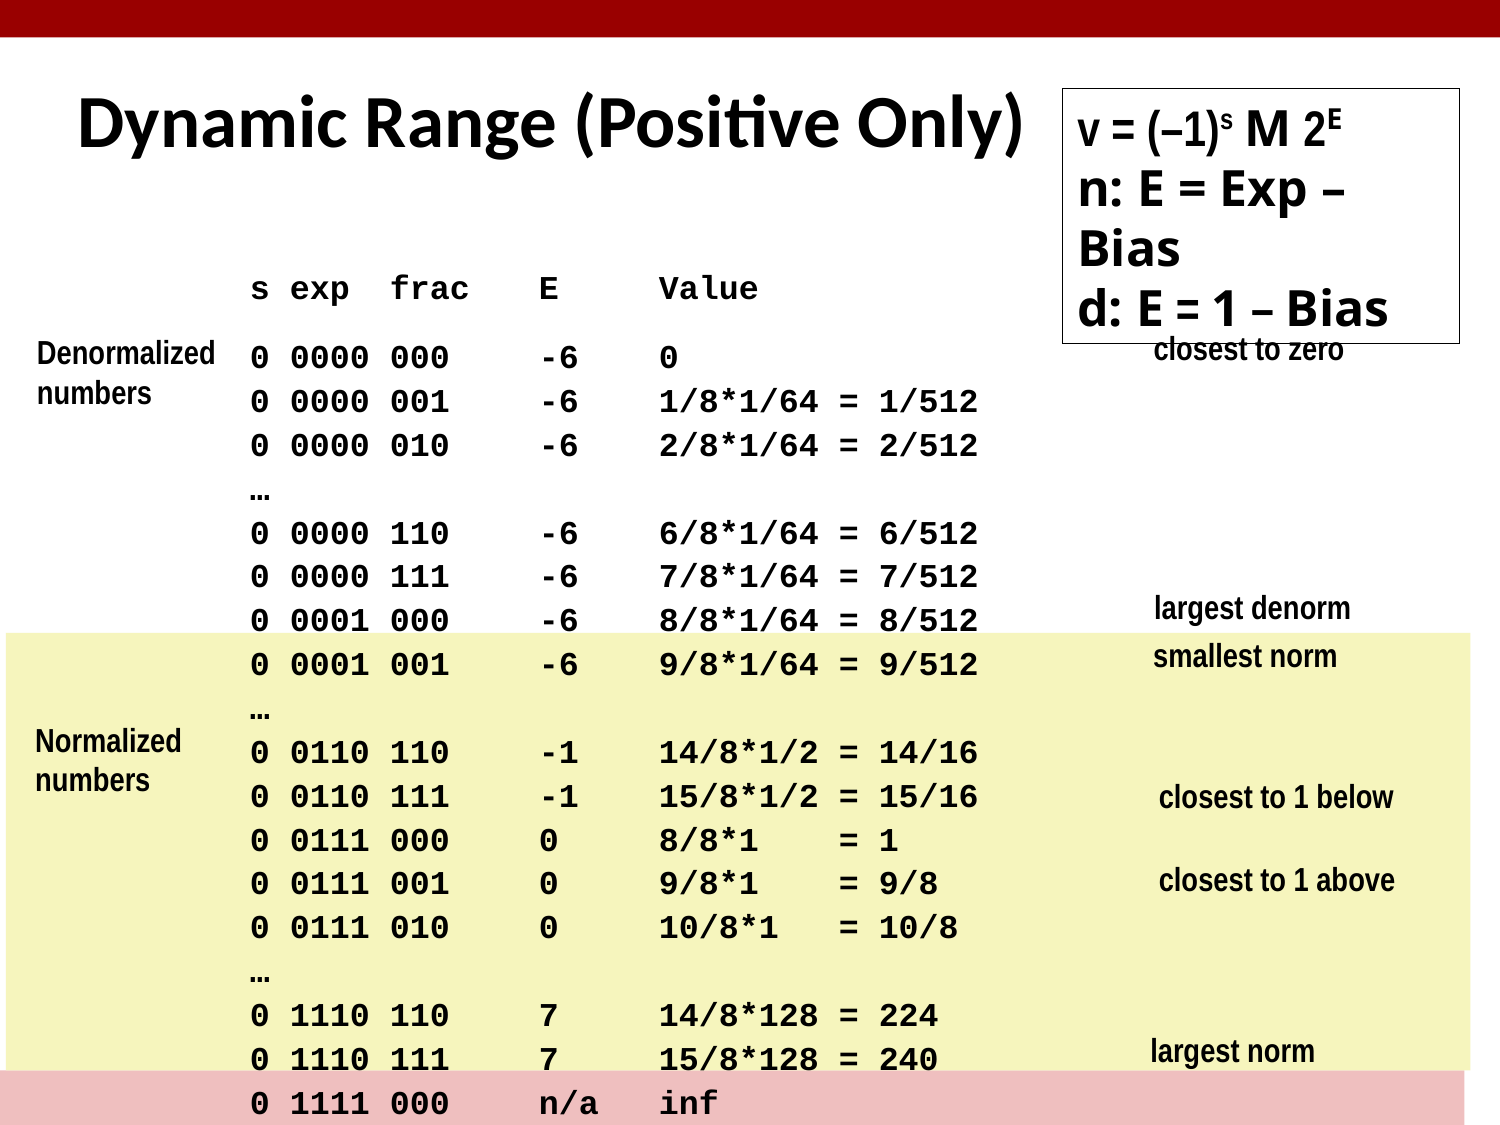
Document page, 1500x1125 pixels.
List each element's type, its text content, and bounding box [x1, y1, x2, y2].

text_box largest norm [1144, 1023, 1323, 1076]
text_box Normalized numbers [28, 712, 189, 805]
title Dynamic Range (Positive Only) [62, 41, 1438, 194]
text_box [0, 632, 1471, 1125]
text_box largest denorm [1147, 580, 1358, 633]
text_box closest to 1 below [1152, 769, 1401, 822]
text_box closest to 1 above [1152, 851, 1402, 905]
text_box Denormalized numbers [30, 324, 223, 418]
text_box v = (–1)s M 2E n: E = Exp – Bias d: E = 1 – Bias [1062, 88, 1460, 344]
text_box smallest norm [1146, 627, 1345, 681]
text_box closest to zero [1147, 344, 1352, 373]
text_box s exp frac E Value 0 0000 000 -6 0 0 0000 001 -6 1/8*1/64 = 1/512 0 0000 010 -6 2/8*1/64 = 2/512 … 0 0000 110 -6 6/8*1/64 = 6/512 0 0000 111 -6 7/8*1/64 = 7/512 0 0001 000 -6 8/8*1/64 = 8/512 0 0001 001 -6 9/8*1/64 = 9/512 … 0 0110 110 -1 14/8*1/2 = 14/16 0 0110 111 -1 15/8*1/2 = 15/16 0 0111 000 0 8/8*1 = 1 0 0111 001 0 9/8*1 = 9/8 0 0111 010 0 10/8*1 = 10/8 … 0 1110 110 7 14/8*128 = 224 0 1110 111 7 15/8*128 = 240 0 1111 000 n/a inf [249, 262, 1013, 1088]
